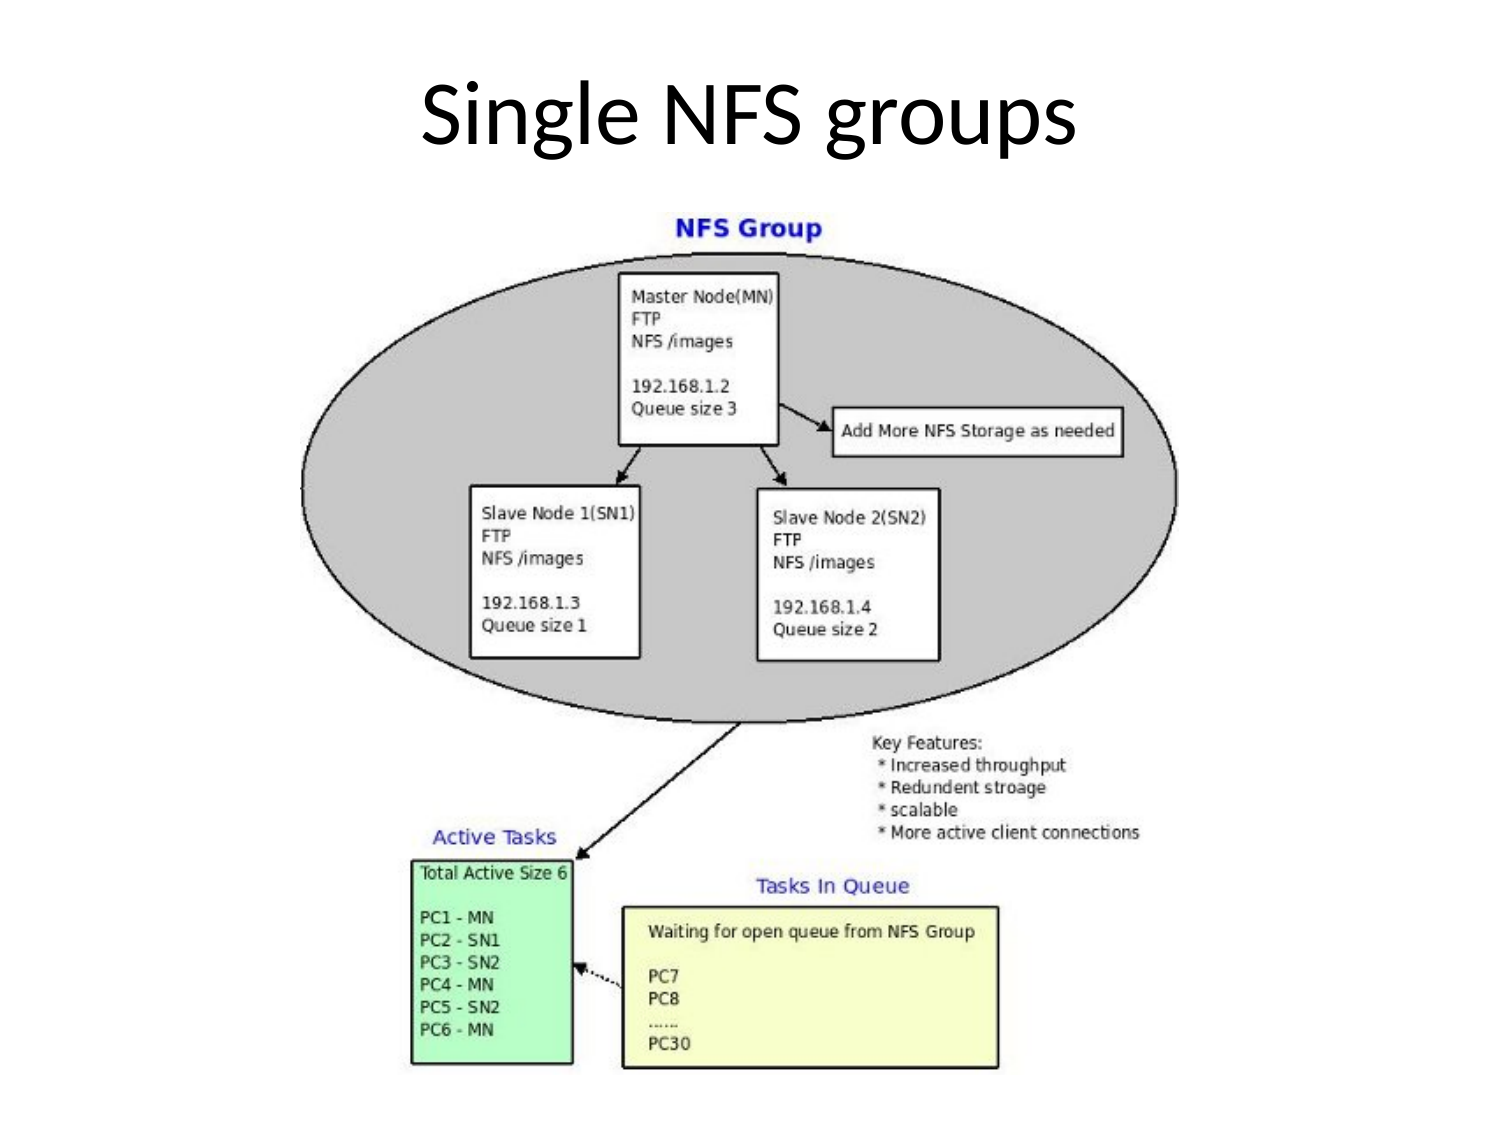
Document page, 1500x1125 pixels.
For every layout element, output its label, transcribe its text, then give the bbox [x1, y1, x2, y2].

title Single NFS groups [75, 45, 1426, 138]
picture [300, 212, 1179, 1075]
